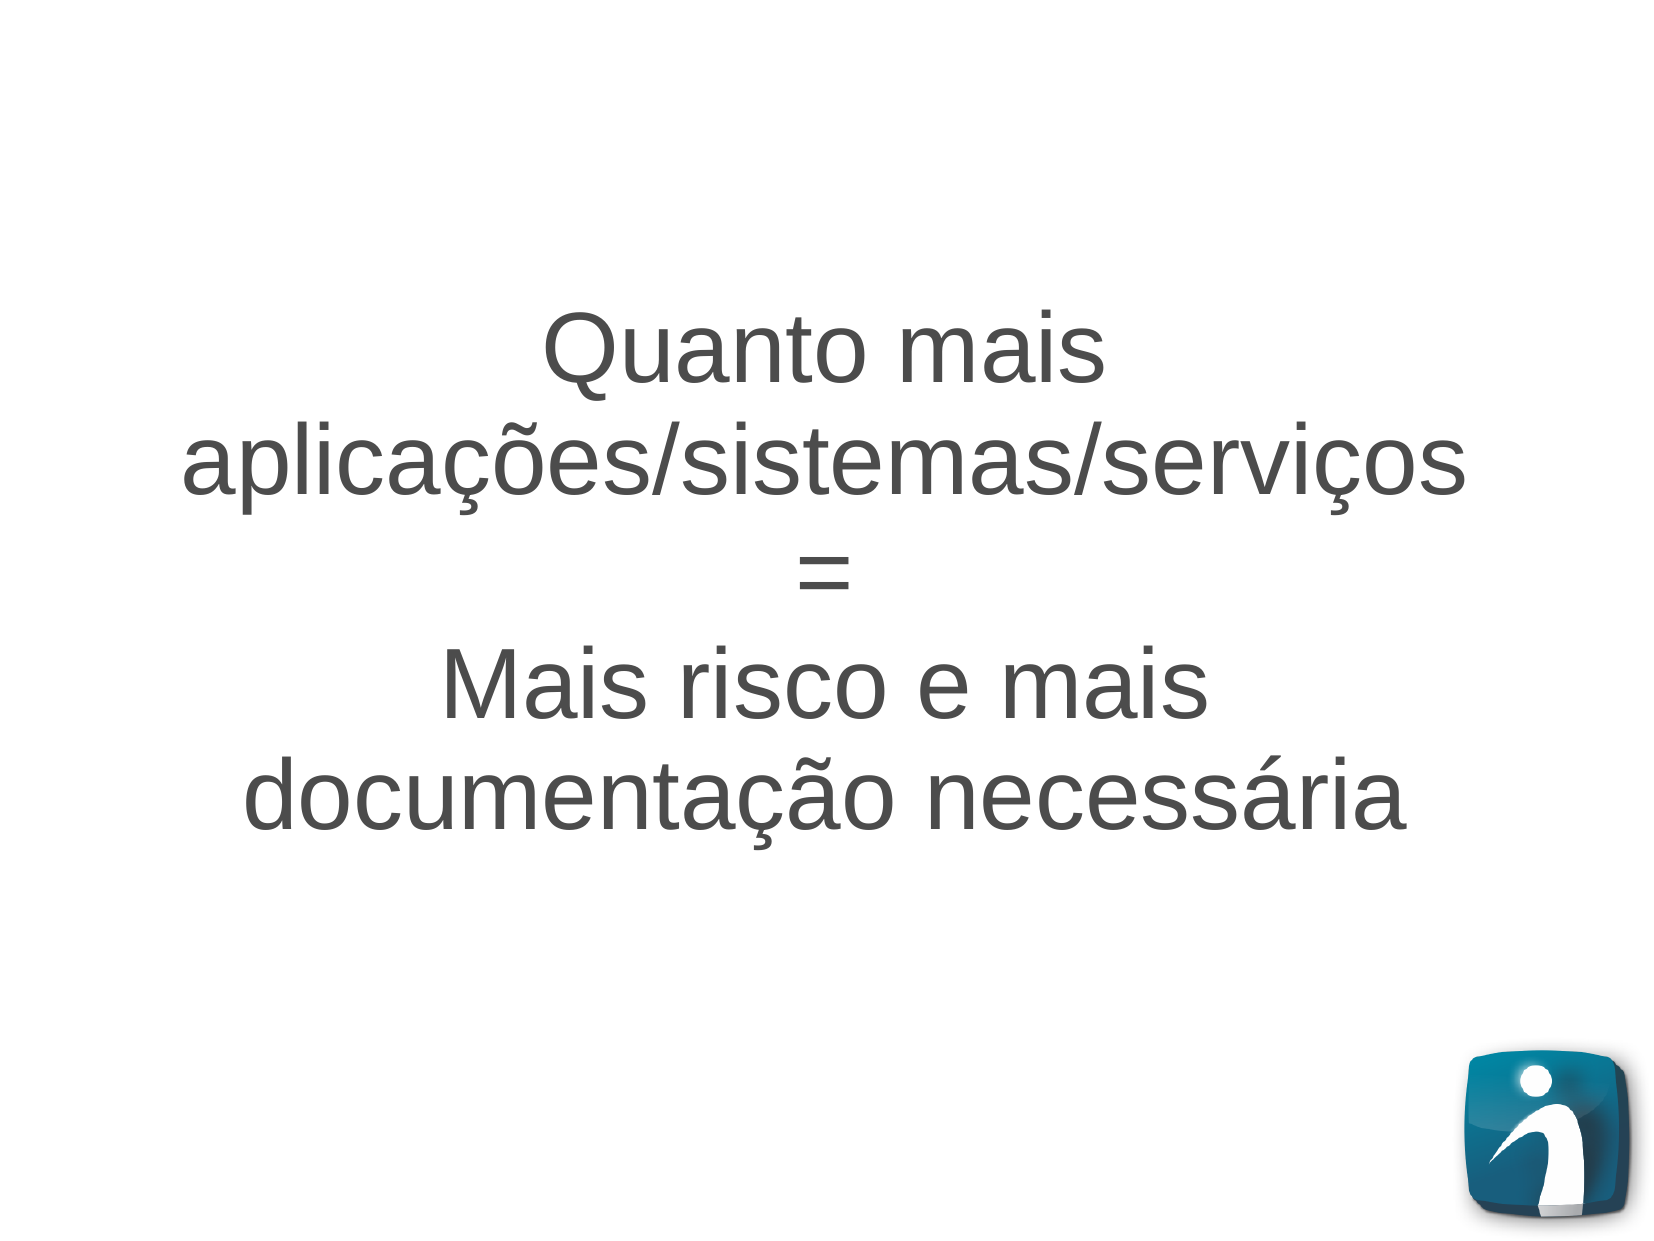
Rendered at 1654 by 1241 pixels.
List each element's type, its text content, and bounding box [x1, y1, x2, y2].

picture [1447, 1035, 1654, 1241]
text_box Quanto mais aplicações/sistemas/serviços= Mais risco e mais documentação necessária [150, 285, 1501, 859]
